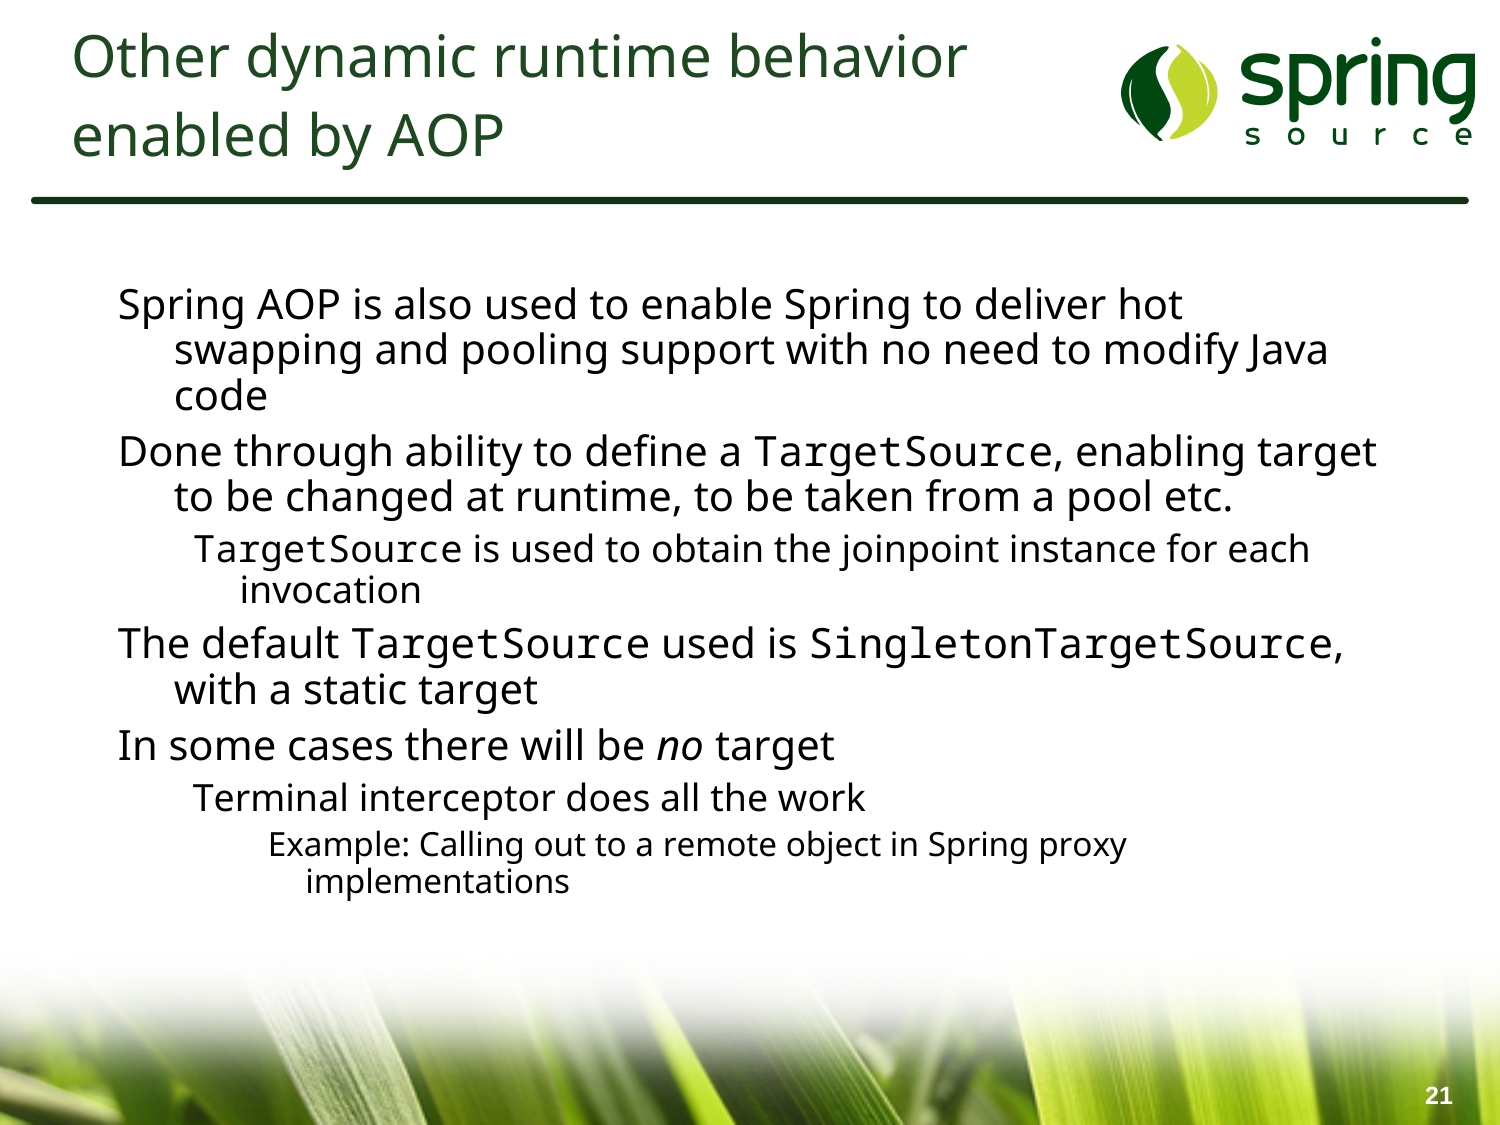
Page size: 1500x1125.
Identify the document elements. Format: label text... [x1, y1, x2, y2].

title Other dynamic runtime behavior enabled by AOP [56, 13, 1089, 176]
picture [0, 944, 1500, 1125]
picture [1121, 37, 1475, 145]
list Spring AOP is also used to enable Spring to deliver hot swapping and pooling support with no need to modify Java code Done through ability to define a TargetSource, enabling target to be changed at runtime, to be taken from a pool etc. TargetSource is used to obtain the joinpoint instance for each invocation The default TargetSource used is SingletonTargetSource, with a static target In some cases there will be no target Terminal interceptor does all the work Example: Calling out to a remote object in Spring proxy implementations [103, 275, 1394, 938]
